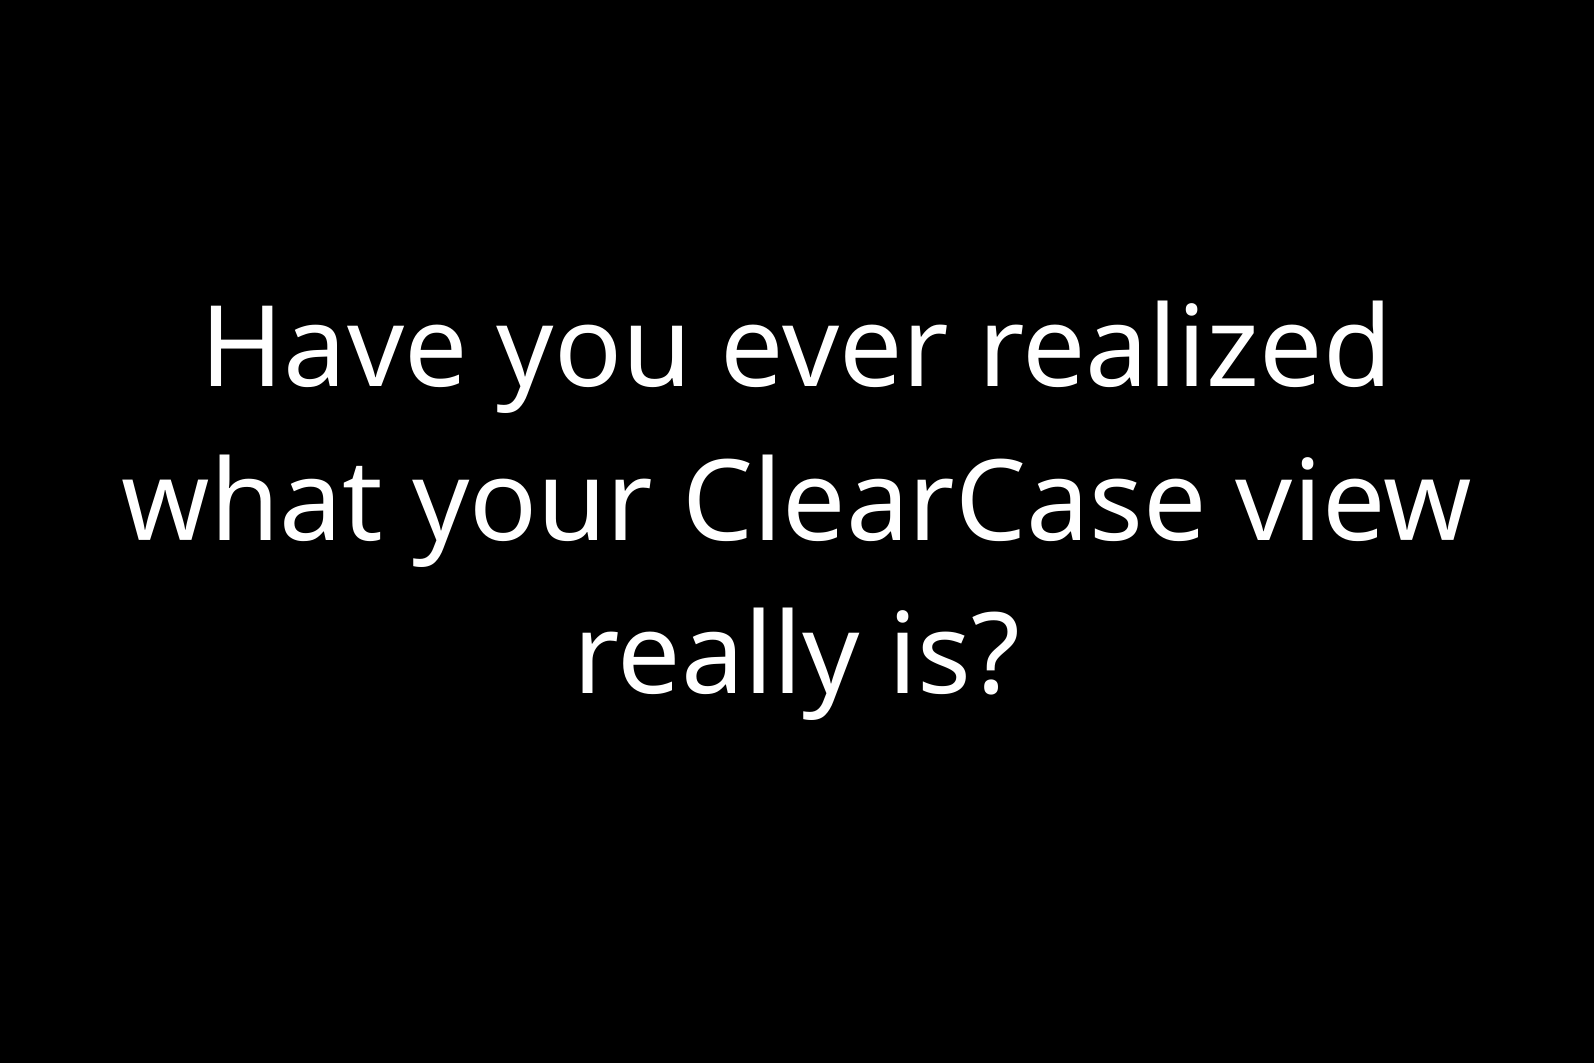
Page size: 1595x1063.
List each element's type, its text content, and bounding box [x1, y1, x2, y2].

subtitle Have you ever realized what your ClearCase view really is? [79, 42, 1515, 951]
